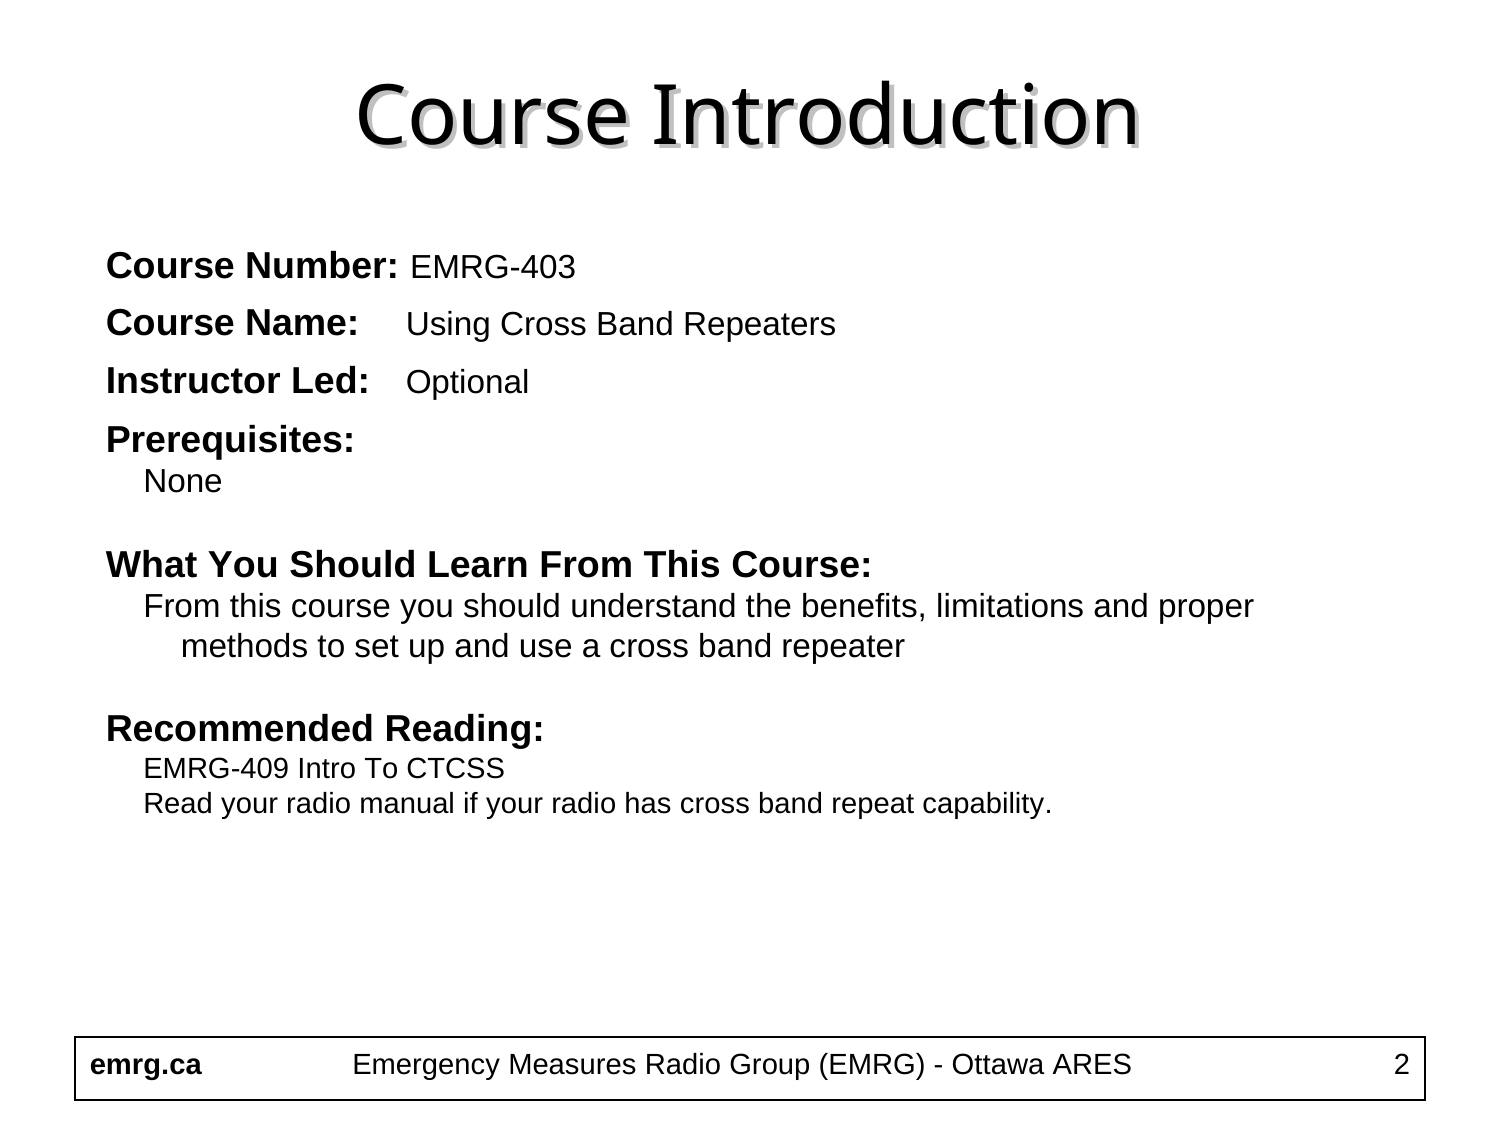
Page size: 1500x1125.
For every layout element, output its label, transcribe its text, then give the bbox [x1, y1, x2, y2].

text_box Course Introduction [62, 53, 1435, 169]
text_box Course Number: EMRG-403 Course Name: Using Cross Band Repeaters Instructor Led: Optional Prerequisites: None What You Should Learn From This Course: From this course you should understand the benefits, limitations and proper methods to set up and use a cross band repeater Recommended Reading: EMRG-409 Intro To CTCSS Read your radio manual if your radio has cross band repeat capability. [91, 233, 1405, 862]
text_box <number> [1246, 1037, 1426, 1103]
text_box Emergency Measures Radio Group (EMRG) - Ottawa ARES [247, 1037, 1238, 1103]
